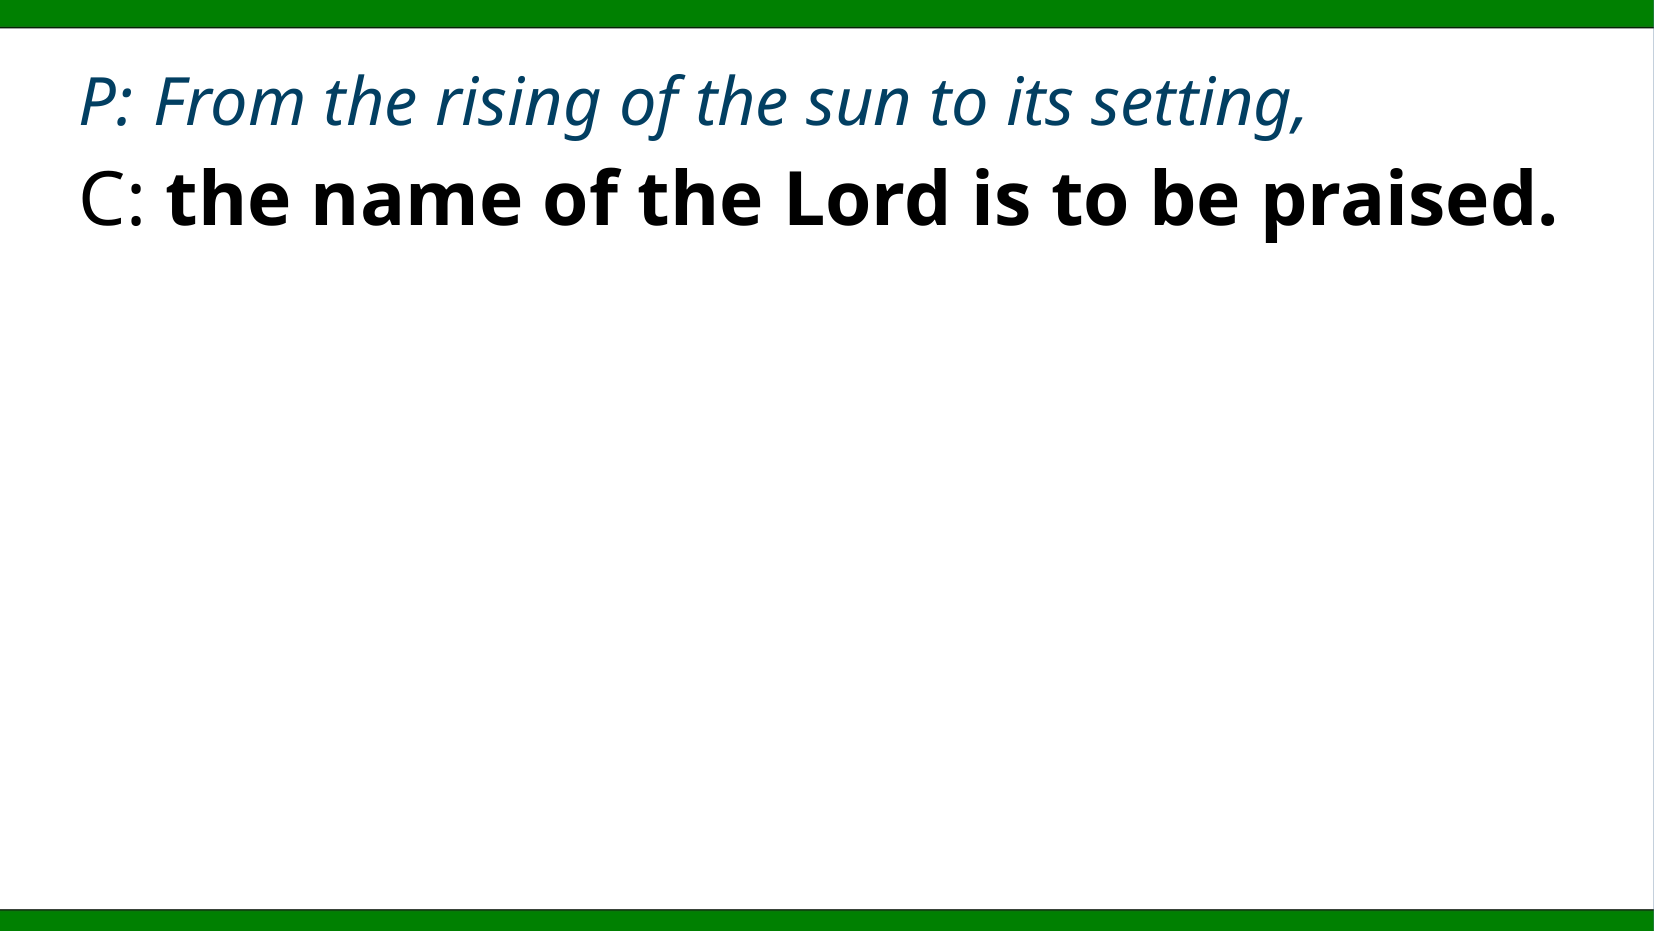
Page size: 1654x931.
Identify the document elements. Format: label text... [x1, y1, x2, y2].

picture [0, 0, 1654, 931]
text_box P: From the rising of the sun to its setting, C: the name of the Lord is to be praised. [63, 46, 1594, 271]
